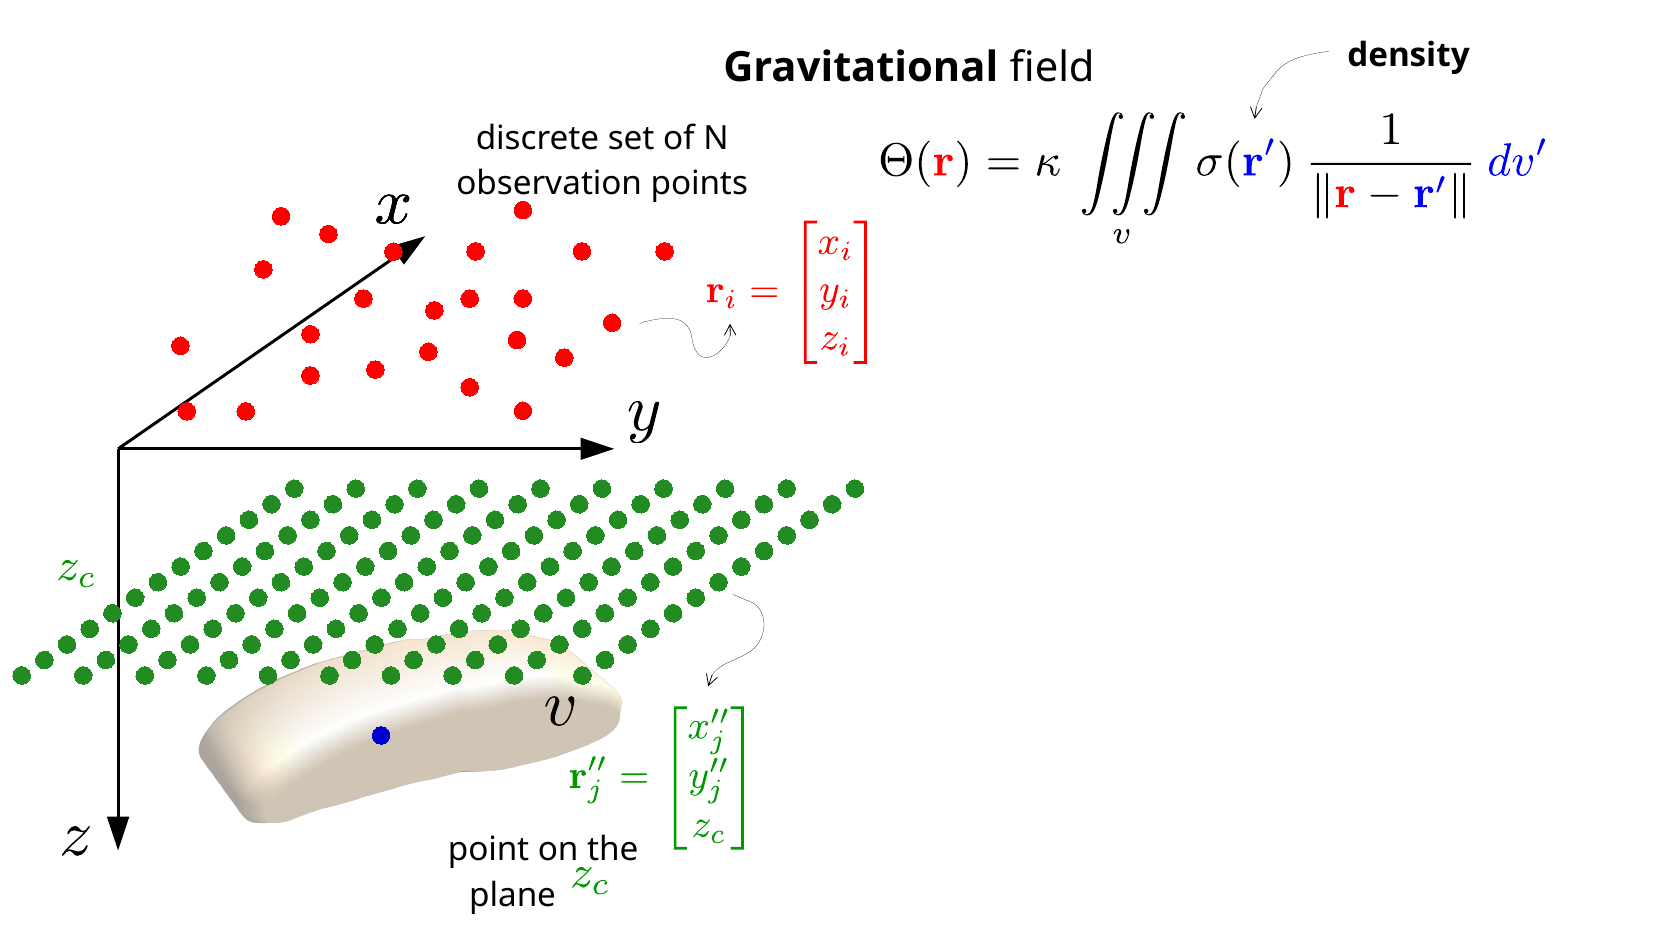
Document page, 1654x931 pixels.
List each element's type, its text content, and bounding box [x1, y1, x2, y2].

text_box [181, 635, 199, 654]
text_box [470, 479, 488, 498]
picture [374, 194, 413, 224]
text_box [288, 604, 306, 623]
text_box [440, 542, 459, 560]
text_box [197, 666, 216, 685]
picture [59, 826, 93, 856]
text_box [609, 510, 627, 529]
text_box [570, 495, 589, 514]
text_box [256, 542, 274, 560]
text_box [135, 666, 154, 685]
text_box [97, 651, 115, 669]
text_box [586, 526, 605, 545]
text_box [58, 635, 76, 654]
text_box [12, 666, 31, 685]
text_box [573, 619, 592, 638]
text_box [460, 289, 479, 308]
text_box [427, 635, 446, 654]
text_box [346, 479, 365, 498]
text_box [686, 542, 705, 560]
text_box [242, 635, 261, 654]
text_box [356, 557, 375, 576]
text_box density [1332, 23, 1470, 76]
text_box [603, 313, 621, 332]
text_box [425, 301, 444, 320]
text_box [670, 510, 689, 529]
text_box [301, 510, 320, 529]
text_box [488, 635, 507, 654]
text_box [505, 666, 523, 685]
text_box [456, 573, 475, 592]
text_box [511, 619, 530, 638]
text_box [460, 378, 479, 397]
text_box [194, 542, 213, 560]
text_box [74, 666, 93, 685]
text_box [716, 479, 734, 498]
text_box [557, 588, 575, 607]
text_box [408, 479, 427, 498]
text_box [333, 573, 352, 592]
text_box [278, 526, 297, 545]
text_box [203, 619, 222, 638]
text_box [119, 635, 138, 654]
text_box [466, 242, 485, 261]
text_box [187, 588, 206, 607]
text_box [541, 557, 559, 576]
text_box [655, 242, 674, 261]
text_box [664, 604, 682, 623]
text_box [732, 557, 751, 576]
text_box [177, 402, 196, 421]
text_box [495, 588, 514, 607]
picture [704, 112, 1547, 366]
text_box [800, 510, 819, 529]
text_box [35, 651, 54, 669]
text_box [285, 479, 304, 498]
text_box [686, 588, 705, 607]
text_box [550, 635, 569, 654]
text_box [514, 401, 532, 420]
text_box [262, 495, 281, 514]
text_box [259, 666, 277, 685]
text_box [411, 604, 430, 623]
text_box [618, 635, 637, 654]
picture [543, 696, 578, 726]
text_box [142, 619, 161, 638]
text_box [327, 619, 345, 638]
text_box [447, 495, 466, 514]
picture [626, 401, 662, 443]
text_box [596, 651, 614, 669]
text_box [518, 573, 537, 592]
text_box [777, 479, 796, 498]
text_box [579, 573, 598, 592]
text_box [534, 604, 553, 623]
text_box [320, 666, 339, 685]
text_box [236, 402, 255, 421]
text_box [217, 526, 235, 545]
text_box [220, 651, 238, 669]
text_box point on the plane [419, 817, 668, 916]
text_box [126, 588, 145, 607]
text_box [103, 604, 122, 623]
text_box [384, 242, 403, 261]
text_box [165, 604, 183, 623]
text_box [80, 619, 99, 638]
text_box [281, 651, 300, 669]
text_box [555, 348, 574, 367]
text_box [385, 495, 404, 514]
text_box [301, 366, 320, 385]
picture [56, 560, 95, 588]
text_box [823, 495, 842, 514]
text_box [486, 510, 504, 529]
text_box [349, 604, 368, 623]
picture [570, 867, 609, 895]
text_box [379, 542, 397, 560]
text_box [654, 479, 673, 498]
text_box [595, 604, 614, 623]
text_box [249, 588, 268, 607]
text_box [354, 289, 373, 308]
text_box [319, 225, 338, 243]
text_box [310, 588, 329, 607]
text_box [304, 635, 323, 654]
text_box [233, 557, 252, 576]
text_box [693, 495, 712, 514]
text_box [366, 360, 385, 379]
text_box [365, 635, 384, 654]
text_box [563, 542, 582, 560]
text_box [648, 526, 666, 545]
text_box [777, 526, 796, 545]
text_box [171, 336, 190, 355]
text_box Gravitational field [708, 29, 1071, 91]
text_box [513, 289, 532, 308]
text_box [709, 573, 728, 592]
text_box [240, 510, 258, 529]
text_box [479, 557, 498, 576]
text_box [547, 510, 566, 529]
text_box [625, 542, 644, 560]
text_box [417, 557, 436, 576]
text_box [372, 726, 390, 745]
text_box [466, 651, 485, 669]
text_box [573, 666, 592, 685]
text_box [419, 342, 438, 361]
text_box [641, 619, 660, 638]
text_box [664, 557, 682, 576]
text_box [434, 588, 452, 607]
text_box [324, 495, 342, 514]
text_box [641, 573, 660, 592]
text_box [401, 526, 420, 545]
text_box [372, 588, 391, 607]
text_box [846, 479, 864, 498]
text_box [525, 526, 543, 545]
text_box [294, 557, 313, 576]
text_box [265, 619, 284, 638]
text_box [527, 651, 546, 669]
text_box [514, 201, 532, 219]
text_box [508, 331, 526, 349]
text_box [618, 588, 637, 607]
text_box [502, 542, 520, 560]
text_box [382, 666, 400, 685]
text_box [363, 510, 381, 529]
text_box [149, 573, 167, 592]
text_box [158, 651, 177, 669]
text_box [450, 619, 468, 638]
text_box [508, 495, 527, 514]
text_box [755, 495, 773, 514]
text_box [709, 526, 728, 545]
text_box discrete set of N observation points [413, 106, 792, 195]
text_box [272, 207, 290, 226]
text_box [210, 573, 229, 592]
text_box [463, 526, 482, 545]
text_box [171, 557, 190, 576]
picture [566, 704, 759, 852]
text_box [424, 510, 443, 529]
text_box [301, 325, 320, 344]
text_box [531, 479, 550, 498]
text_box [602, 557, 621, 576]
text_box [395, 573, 413, 592]
text_box [732, 510, 751, 529]
text_box [272, 573, 290, 592]
text_box [317, 542, 336, 560]
text_box [226, 604, 245, 623]
text_box [340, 526, 359, 545]
text_box [472, 604, 491, 623]
text_box [388, 619, 407, 638]
text_box [343, 651, 361, 669]
text_box [573, 242, 591, 261]
text_box [254, 260, 273, 279]
text_box [631, 495, 650, 514]
text_box [593, 479, 611, 498]
text_box [404, 651, 423, 669]
text_box [443, 666, 462, 685]
text_box [755, 542, 773, 560]
